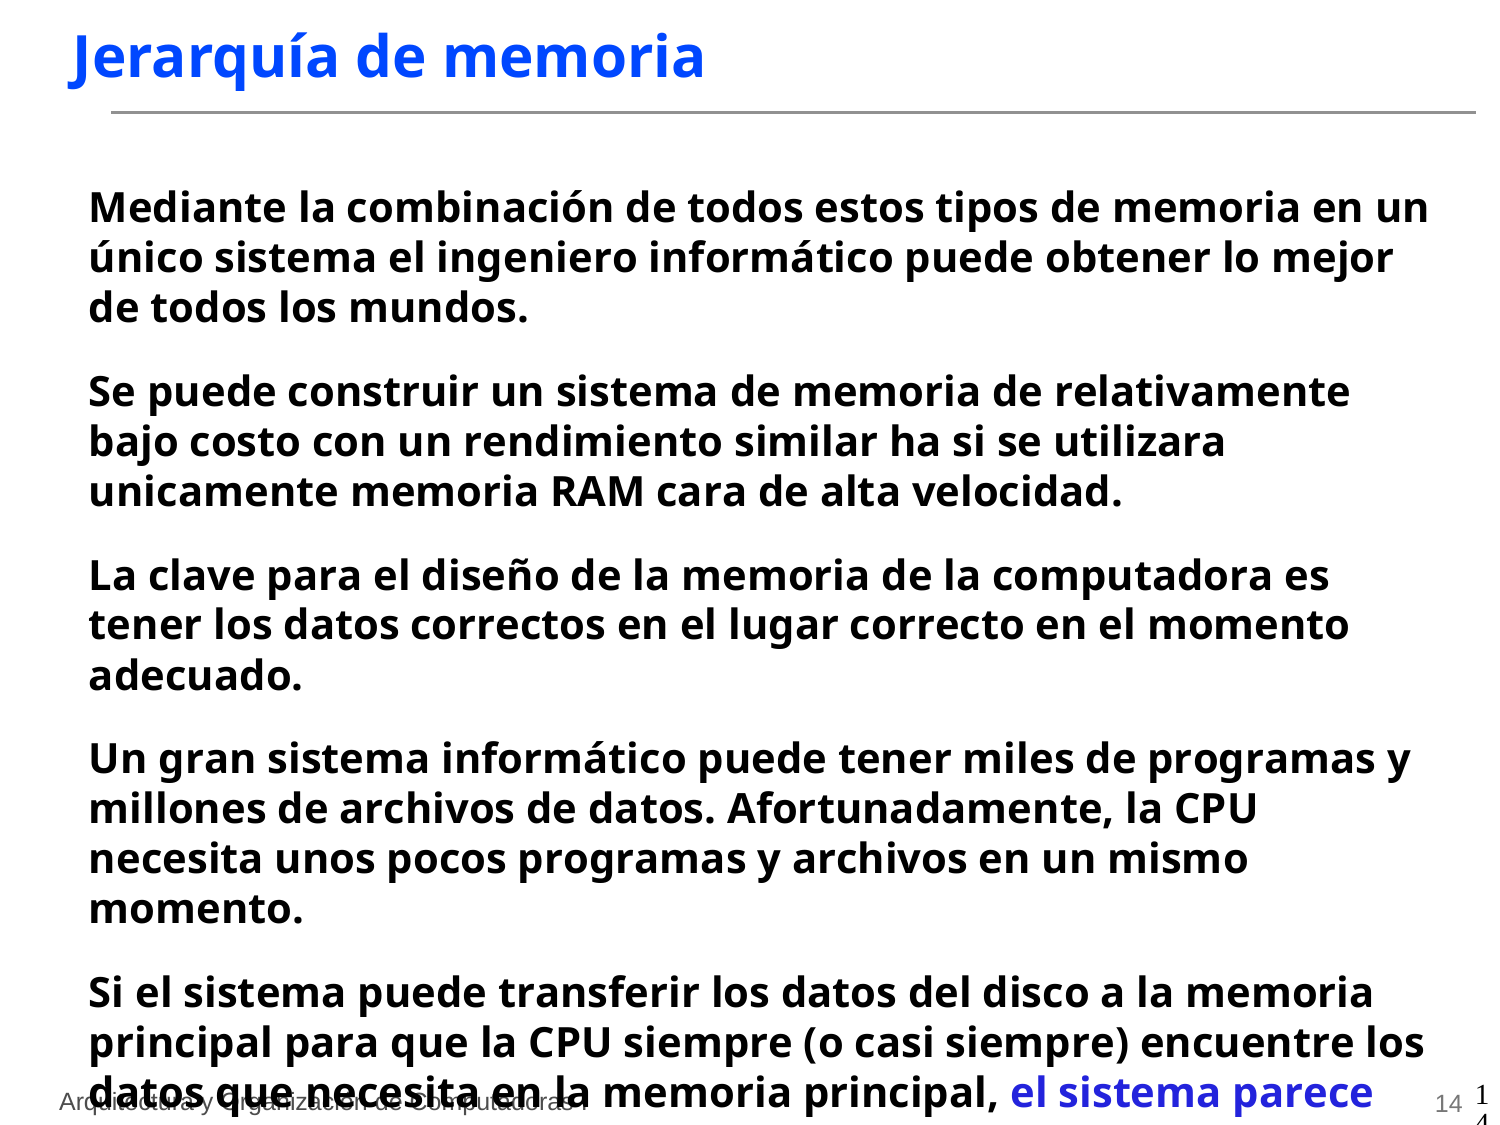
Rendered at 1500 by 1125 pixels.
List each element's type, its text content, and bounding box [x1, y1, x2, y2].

text_box <number> [1460, 1067, 1500, 1125]
title Jerarquía de memoria [62, 24, 1467, 104]
text_box Mediante la combinación de todos estos tipos de memoria en un único sistema el ingeniero informático puede obtener lo mejor de todos los mundos. Se puede construir un sistema de memoria de relativamente bajo costo con un rendimiento similar ha si se utilizara unicamente memoria RAM cara de alta velocidad. La clave para el diseño de la memoria de la computadora es tener los datos correctos en el lugar correcto en el momento adecuado. Un gran sistema informático puede tener miles de programas y millones de archivos de datos. Afortunadamente, la CPU necesita unos pocos programas y archivos en un mismo momento. Si el sistema puede transferir los datos del disco a la memoria principal para que la CPU siempre (o casi siempre) encuentre los datos que necesita en la memoria principal, el sistema parece tener una memoria gigante de alta velocidad, y que cueste sólo una fración del costo. [40, 172, 1448, 1125]
